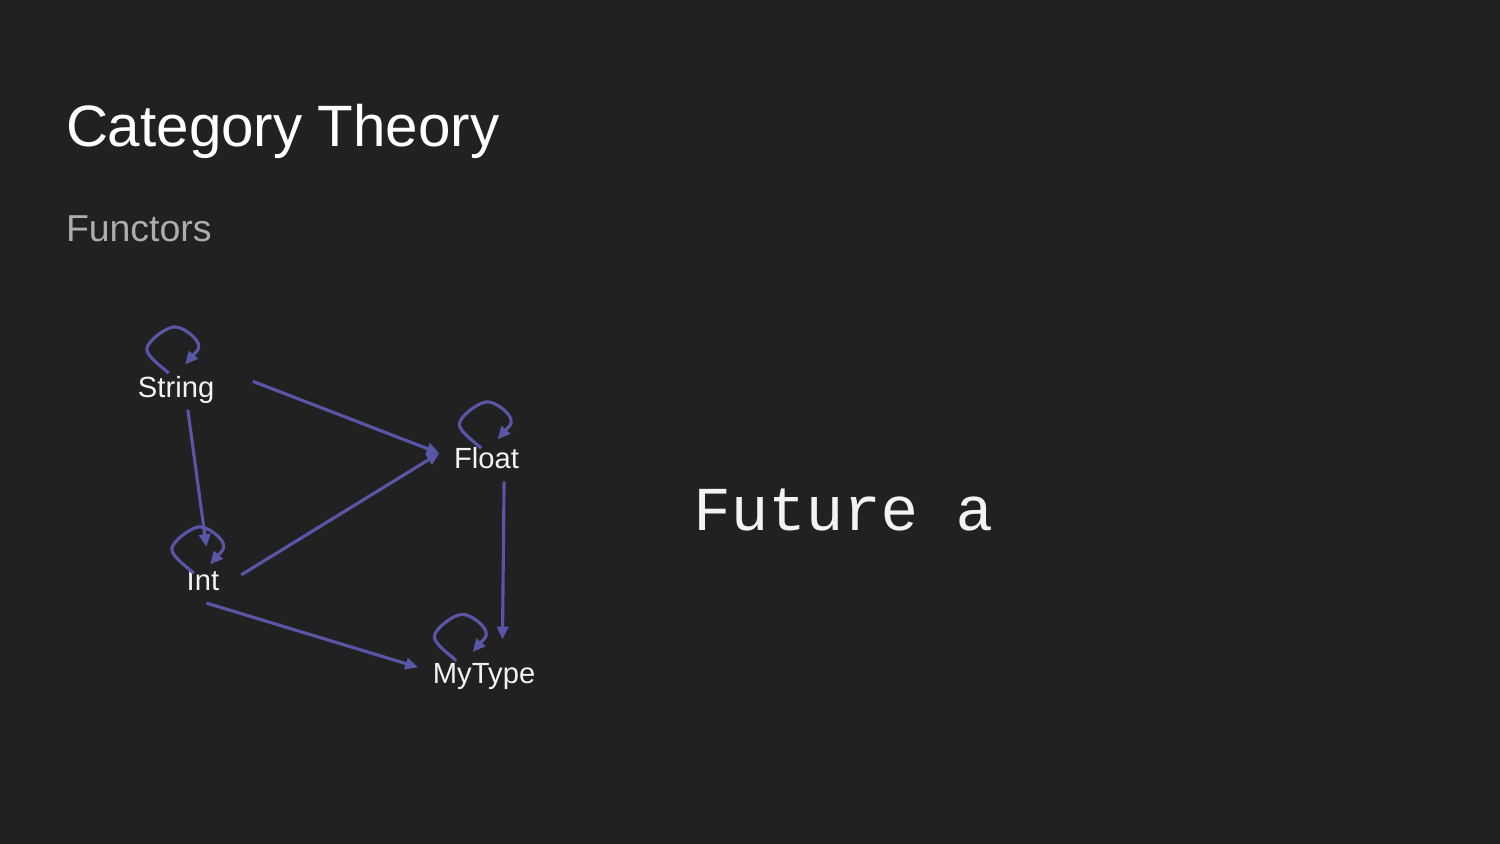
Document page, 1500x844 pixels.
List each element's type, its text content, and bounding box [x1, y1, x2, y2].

text_box Future a [678, 453, 1165, 563]
text_box String [122, 352, 253, 410]
text_box Int [171, 546, 242, 604]
title Category Theory [51, 72, 1449, 167]
text_box MyType [417, 638, 588, 696]
text_box Float [439, 424, 569, 482]
list Functors [51, 189, 1449, 750]
